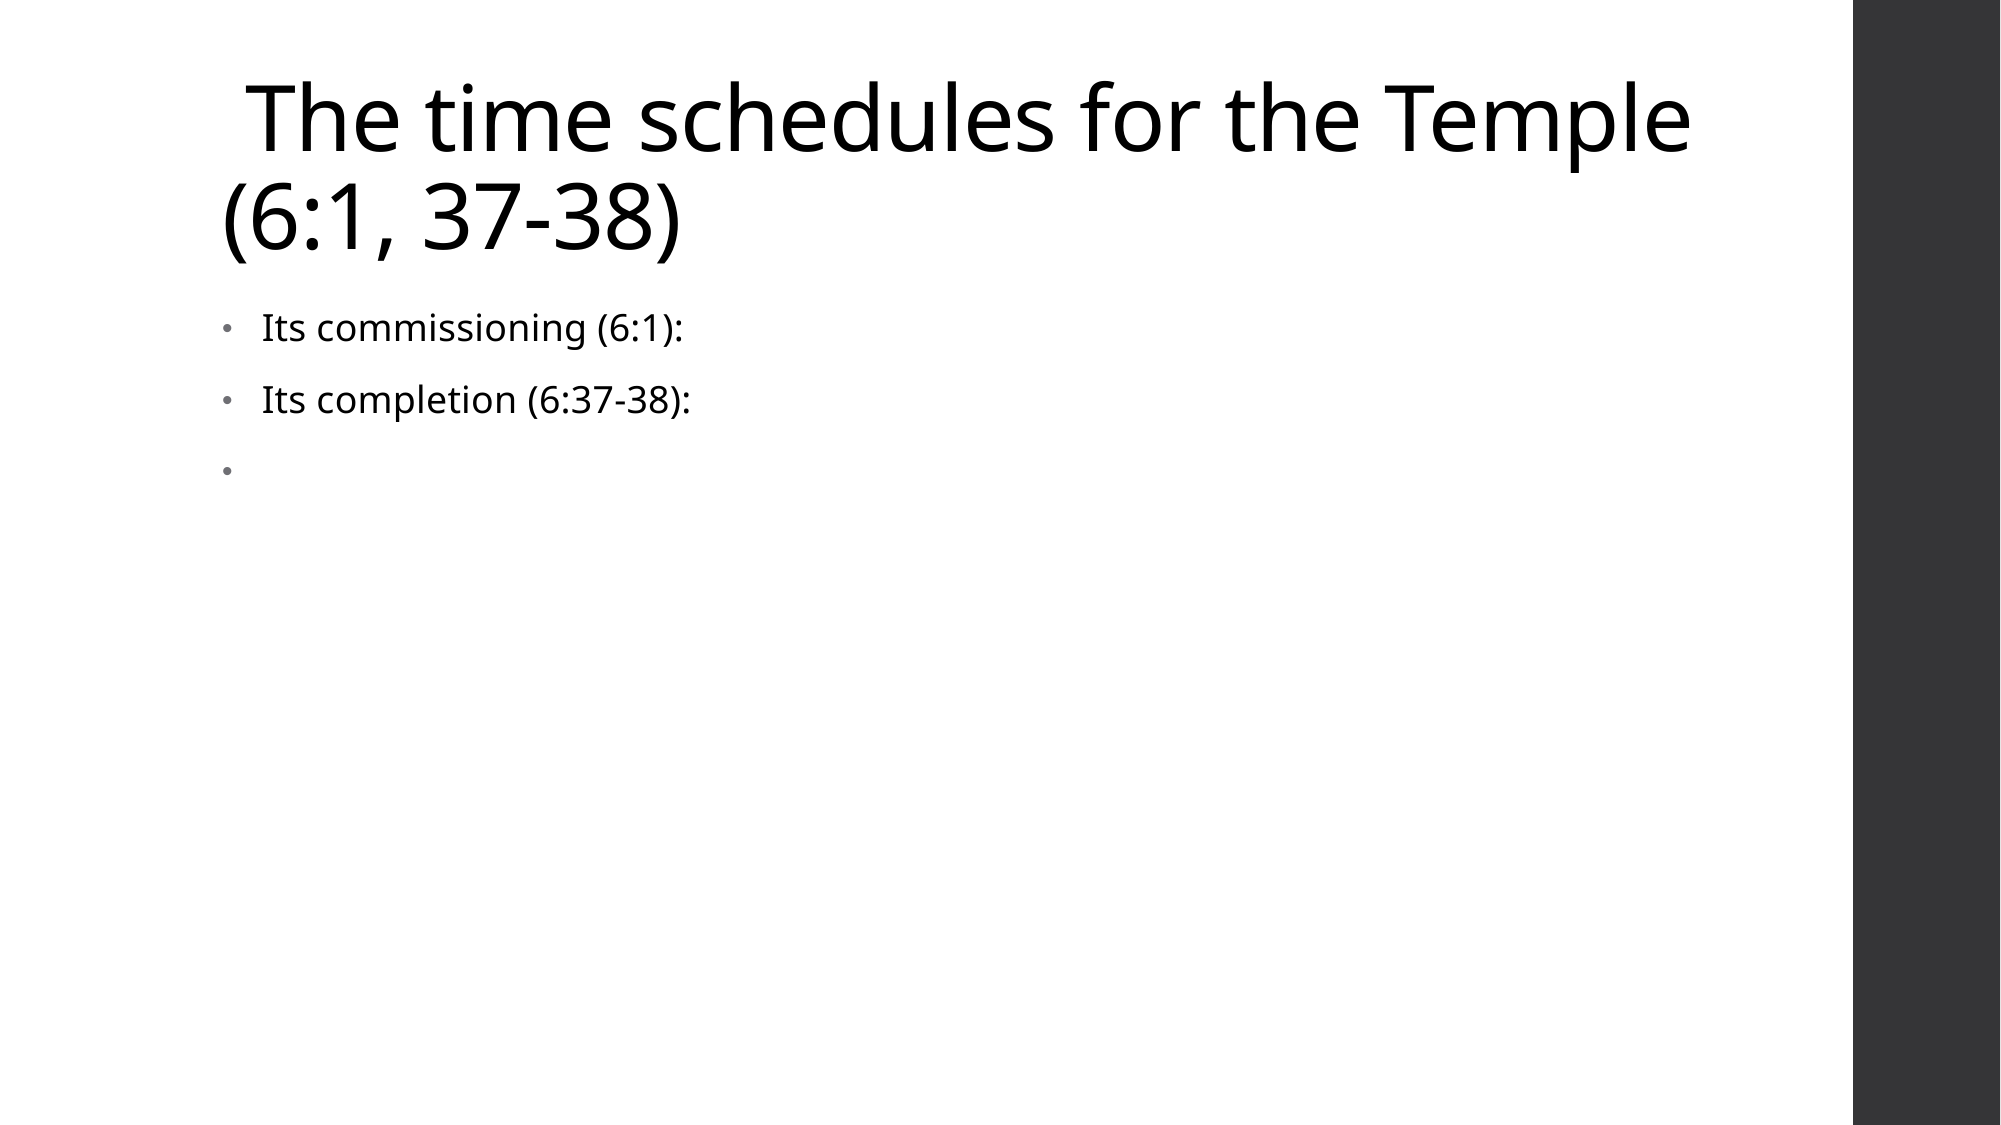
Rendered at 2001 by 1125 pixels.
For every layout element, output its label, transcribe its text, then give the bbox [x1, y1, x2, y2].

list Its commissioning (6:1): Its completion (6:37-38): [206, 299, 1617, 1014]
title The time schedules for the Temple (6:1, 37-38) [206, 60, 1797, 278]
